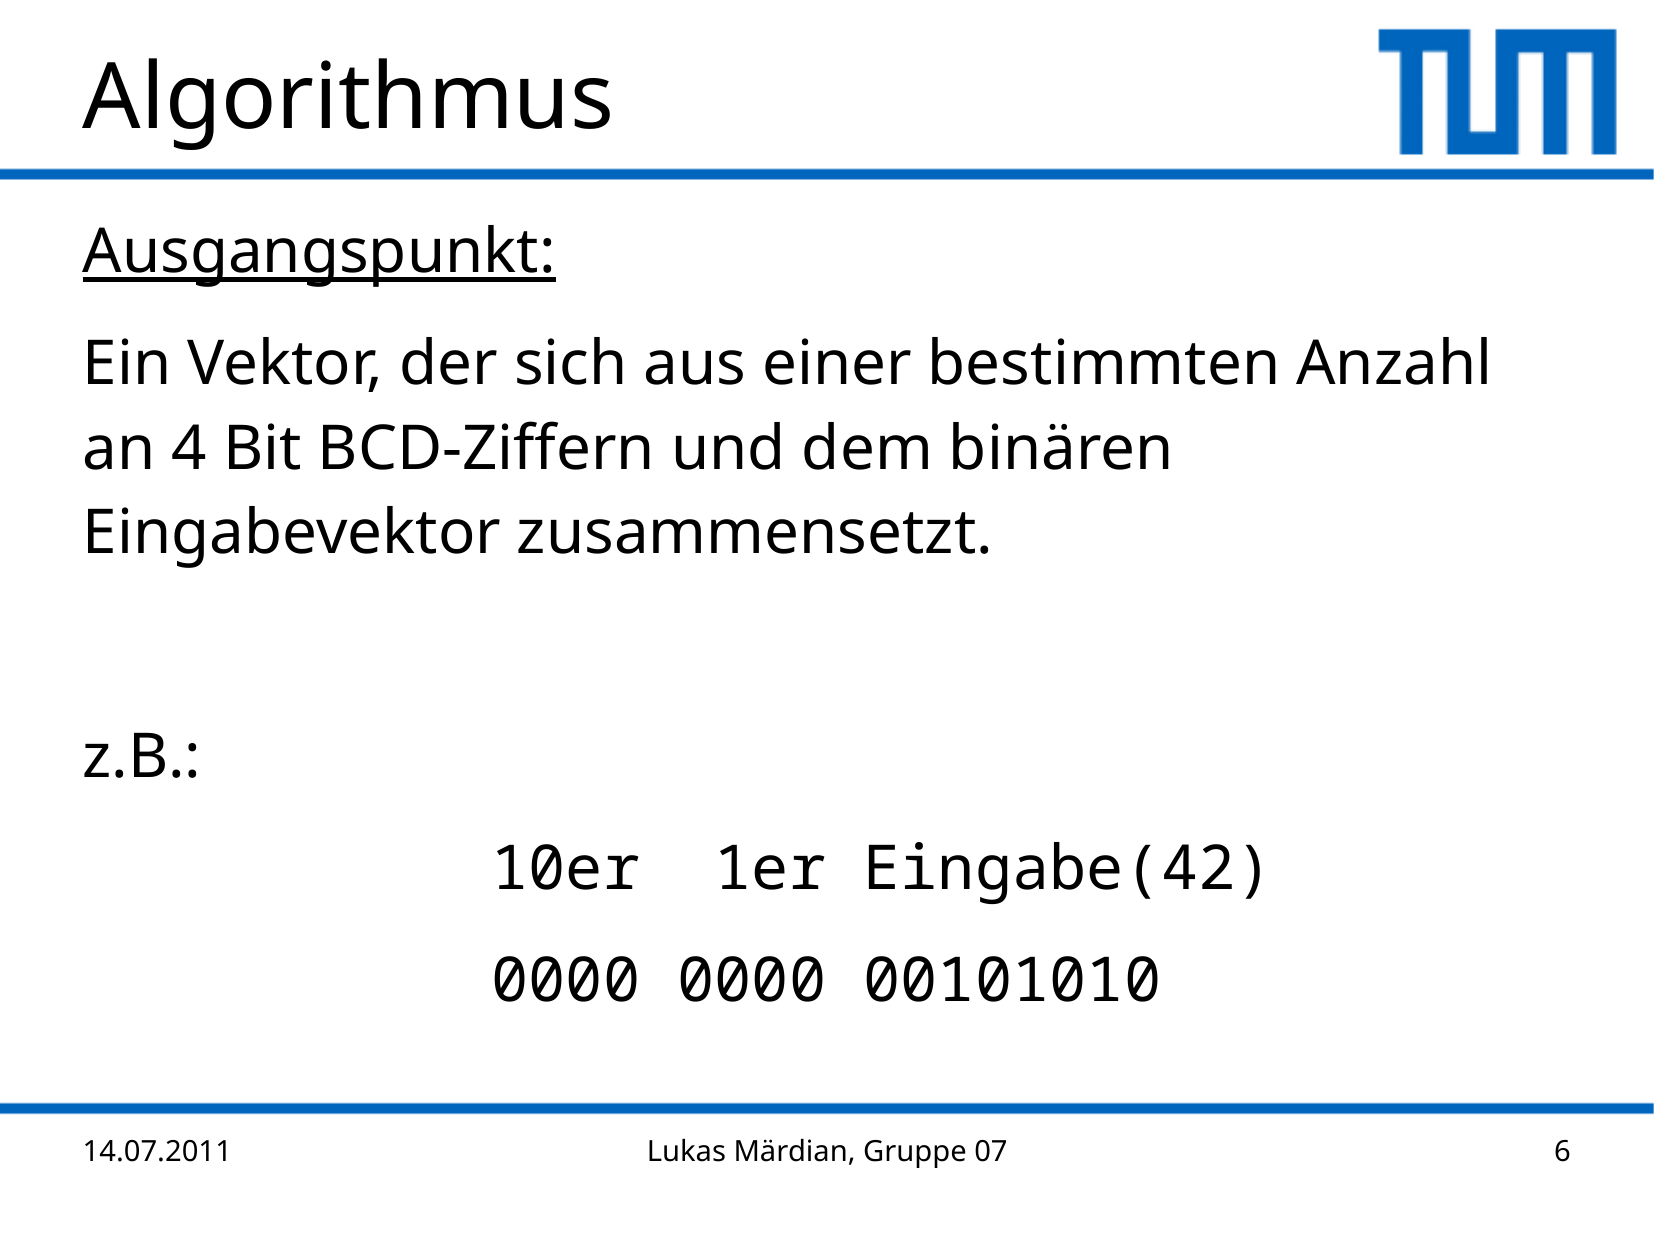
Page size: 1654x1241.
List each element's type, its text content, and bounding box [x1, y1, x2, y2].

title Algorithmus [82, 41, 1359, 145]
picture [0, 0, 1654, 1241]
list Ausgangspunkt: Ein Vektor, der sich aus einer bestimmten Anzahl an 4 Bit BCD-Ziffern und dem binären Eingabevektor zusammensetzt. z.B.: 10er 1er Eingabe(42) 0000 0000 00101010 [82, 206, 1571, 1026]
